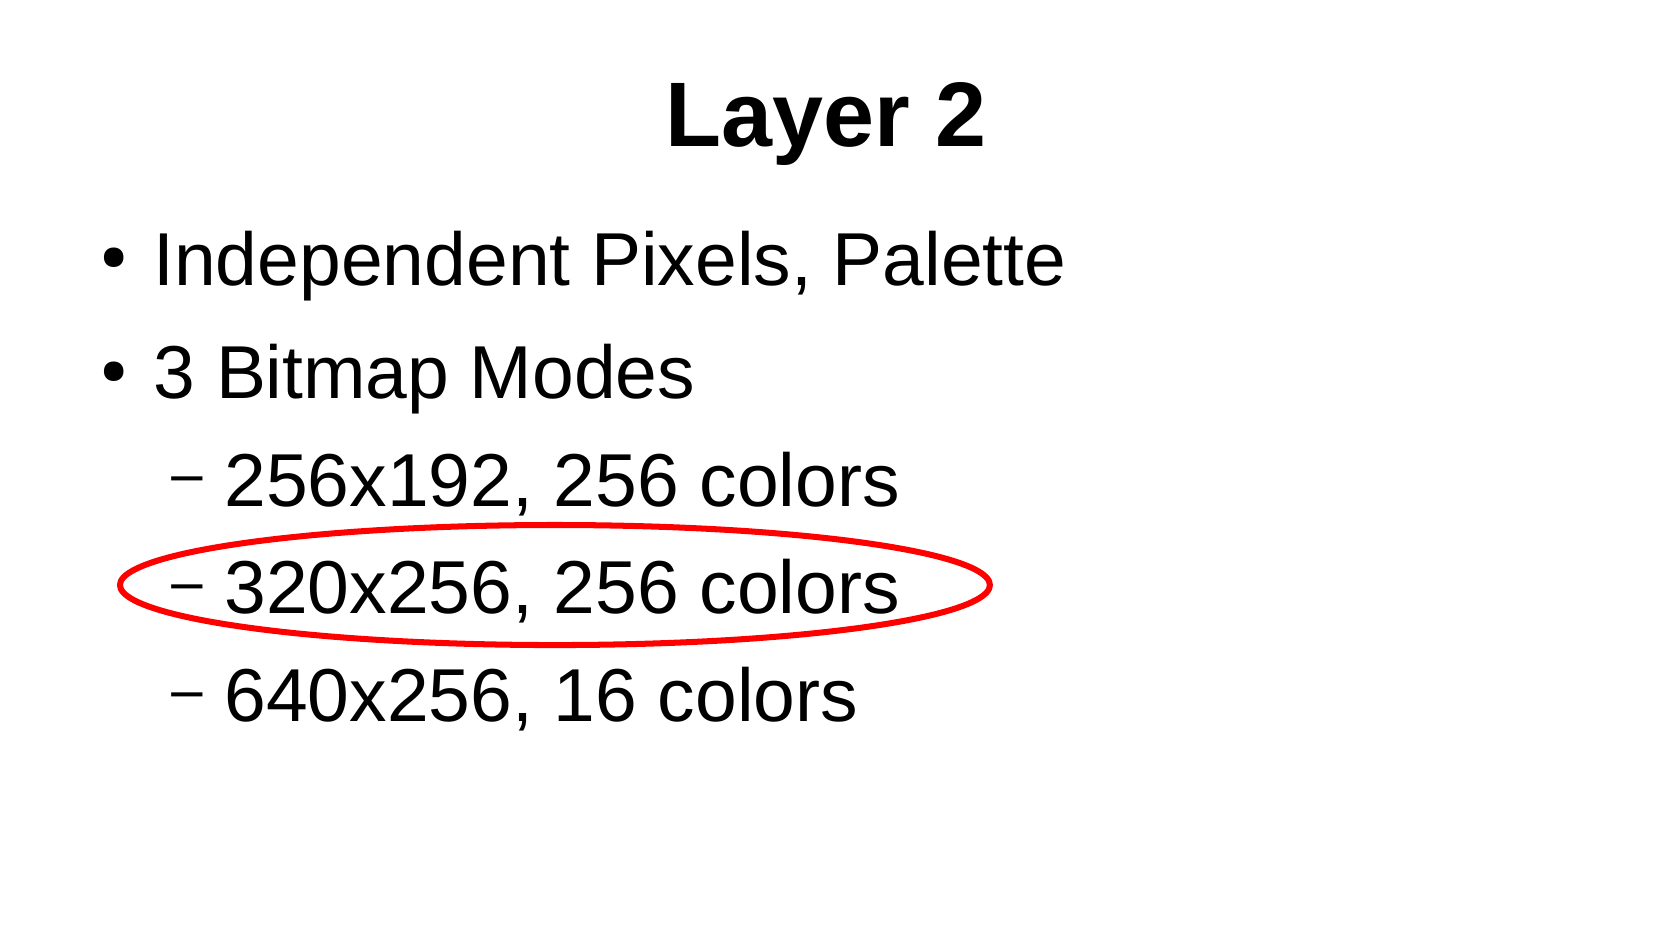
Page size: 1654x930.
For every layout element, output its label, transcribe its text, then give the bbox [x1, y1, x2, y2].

list Independent Pixels, Palette 3 Bitmap Modes 256x192, 256 colors 320x256, 256 colors 640x256, 16 colors [82, 217, 1571, 841]
title Layer 2 [82, 37, 1571, 193]
